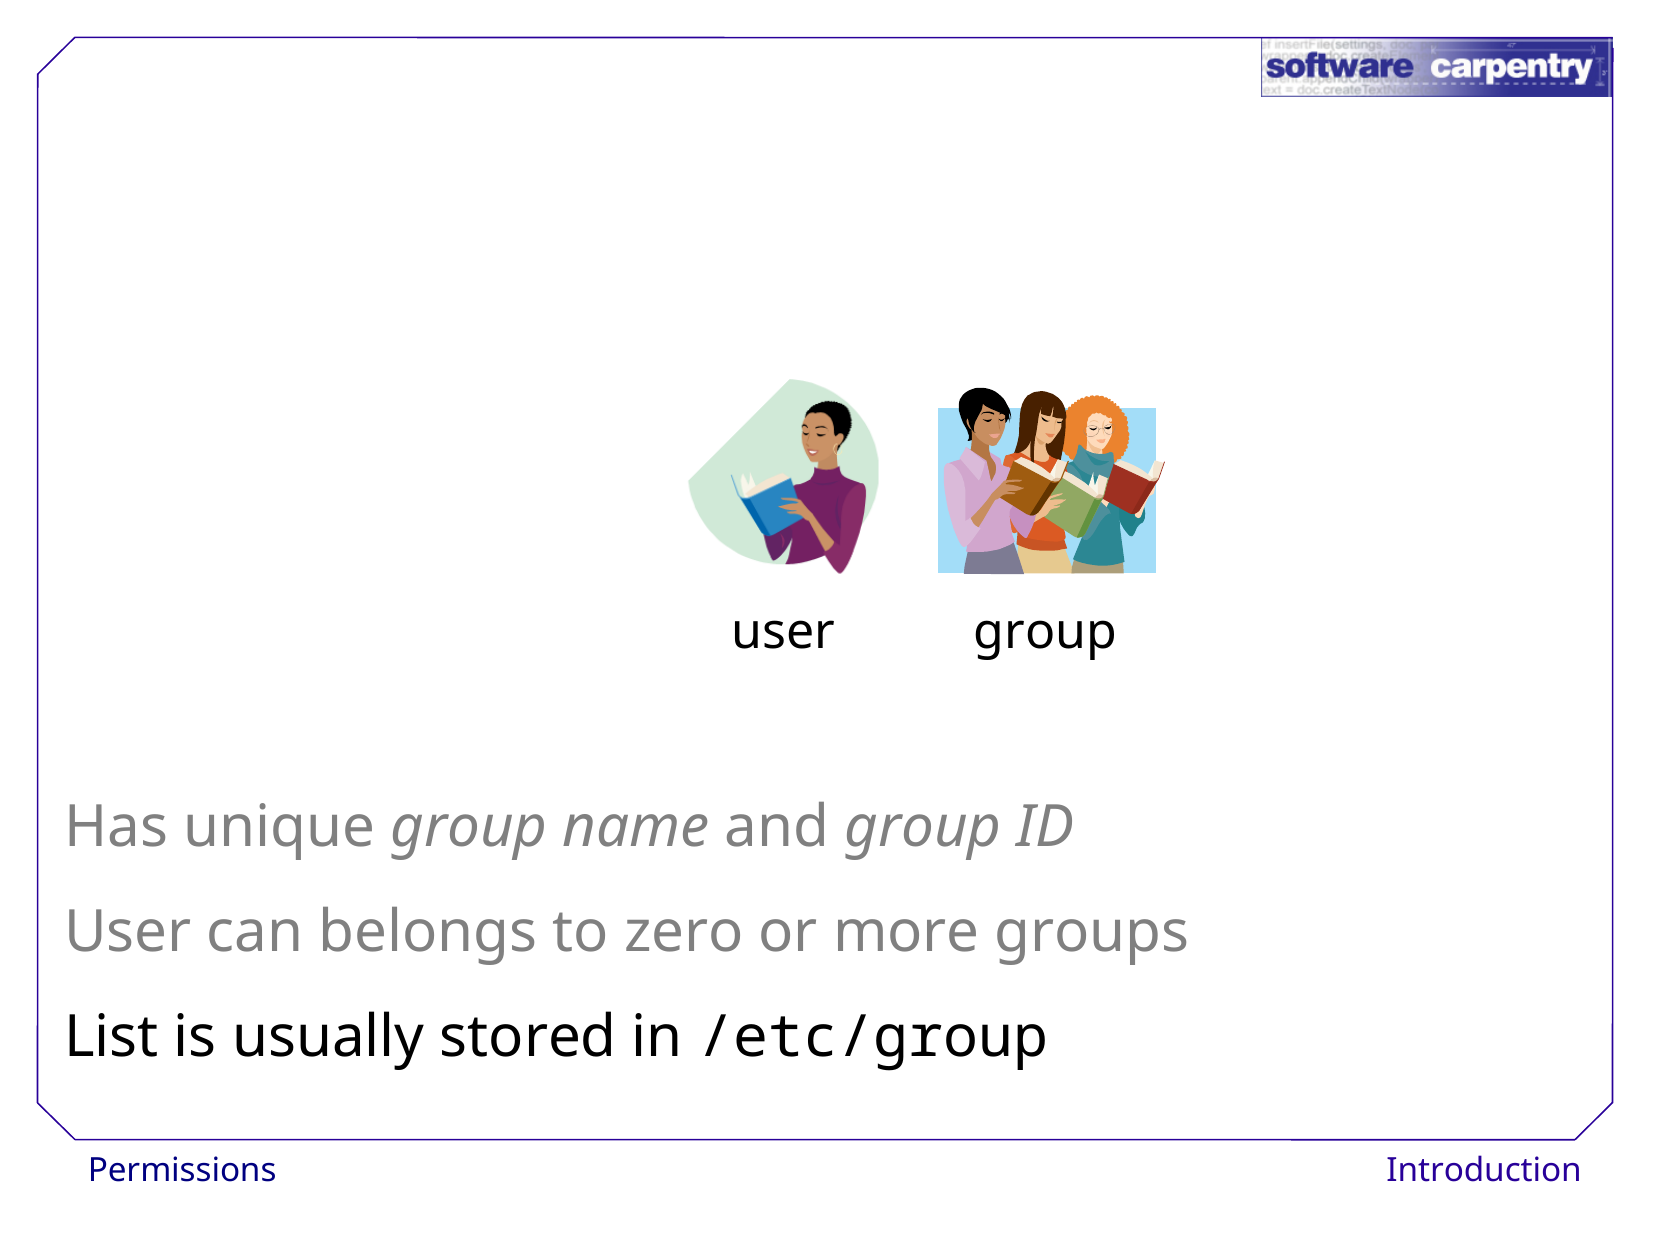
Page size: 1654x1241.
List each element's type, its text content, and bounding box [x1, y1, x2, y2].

picture [938, 387, 1165, 575]
picture [673, 378, 891, 583]
table_header user [652, 596, 914, 683]
table_header group [914, 596, 1177, 683]
table_header [390, 596, 652, 683]
picture [1261, 39, 1613, 97]
text_box Has unique group name and group ID User can belongs to zero or more groups List is usually stored in /etc/group [49, 745, 1355, 1076]
